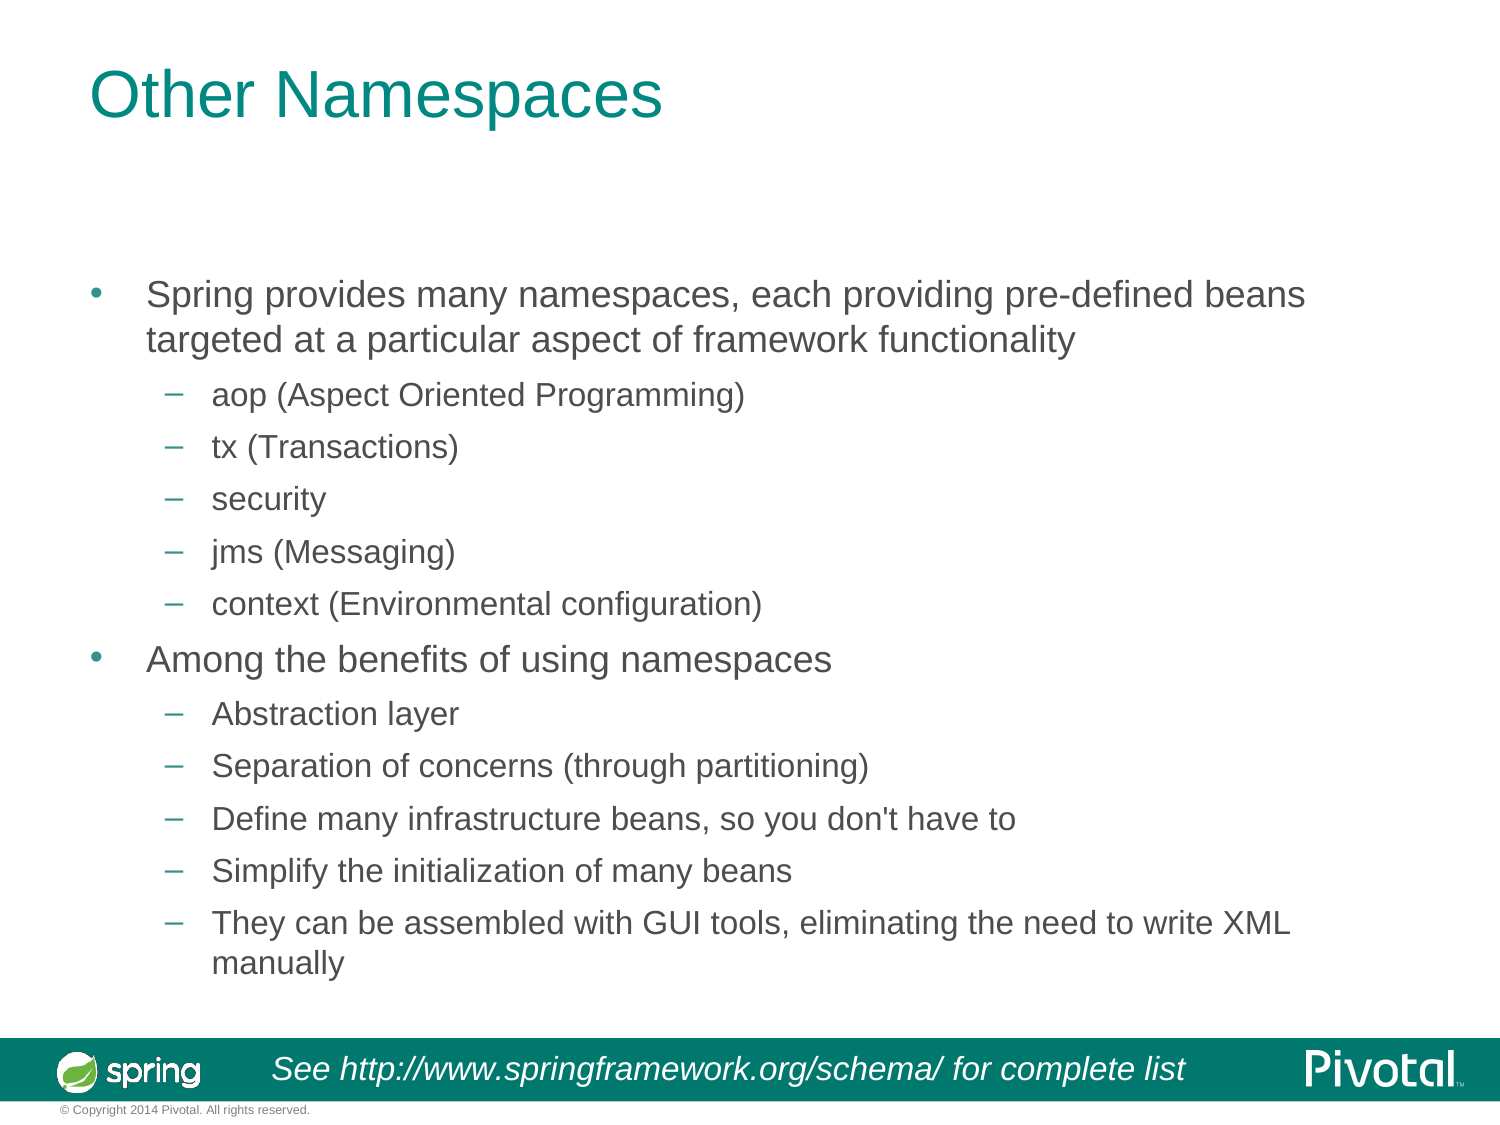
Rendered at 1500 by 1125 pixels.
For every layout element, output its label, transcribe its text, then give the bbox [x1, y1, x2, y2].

picture [1306, 1050, 1464, 1087]
picture [32, 1041, 210, 1103]
title Other Namespaces [75, 37, 1426, 225]
list Spring provides many namespaces, each providing pre-defined beans targeted at a particular aspect of framework functionality aop (Aspect Oriented Programming) tx (Transactions) security jms (Messaging) context (Environmental configuration) Among the benefits of using namespaces Abstraction layer Separation of concerns (through partitioning) Define many infrastructure beans, so you don't have to Simplify the initialization of many beans They can be assembled with GUI tools, eliminating the need to write XML manually [75, 262, 1426, 1013]
list See http://www.springframework.org/schema/ for complete list [247, 1039, 1253, 1096]
